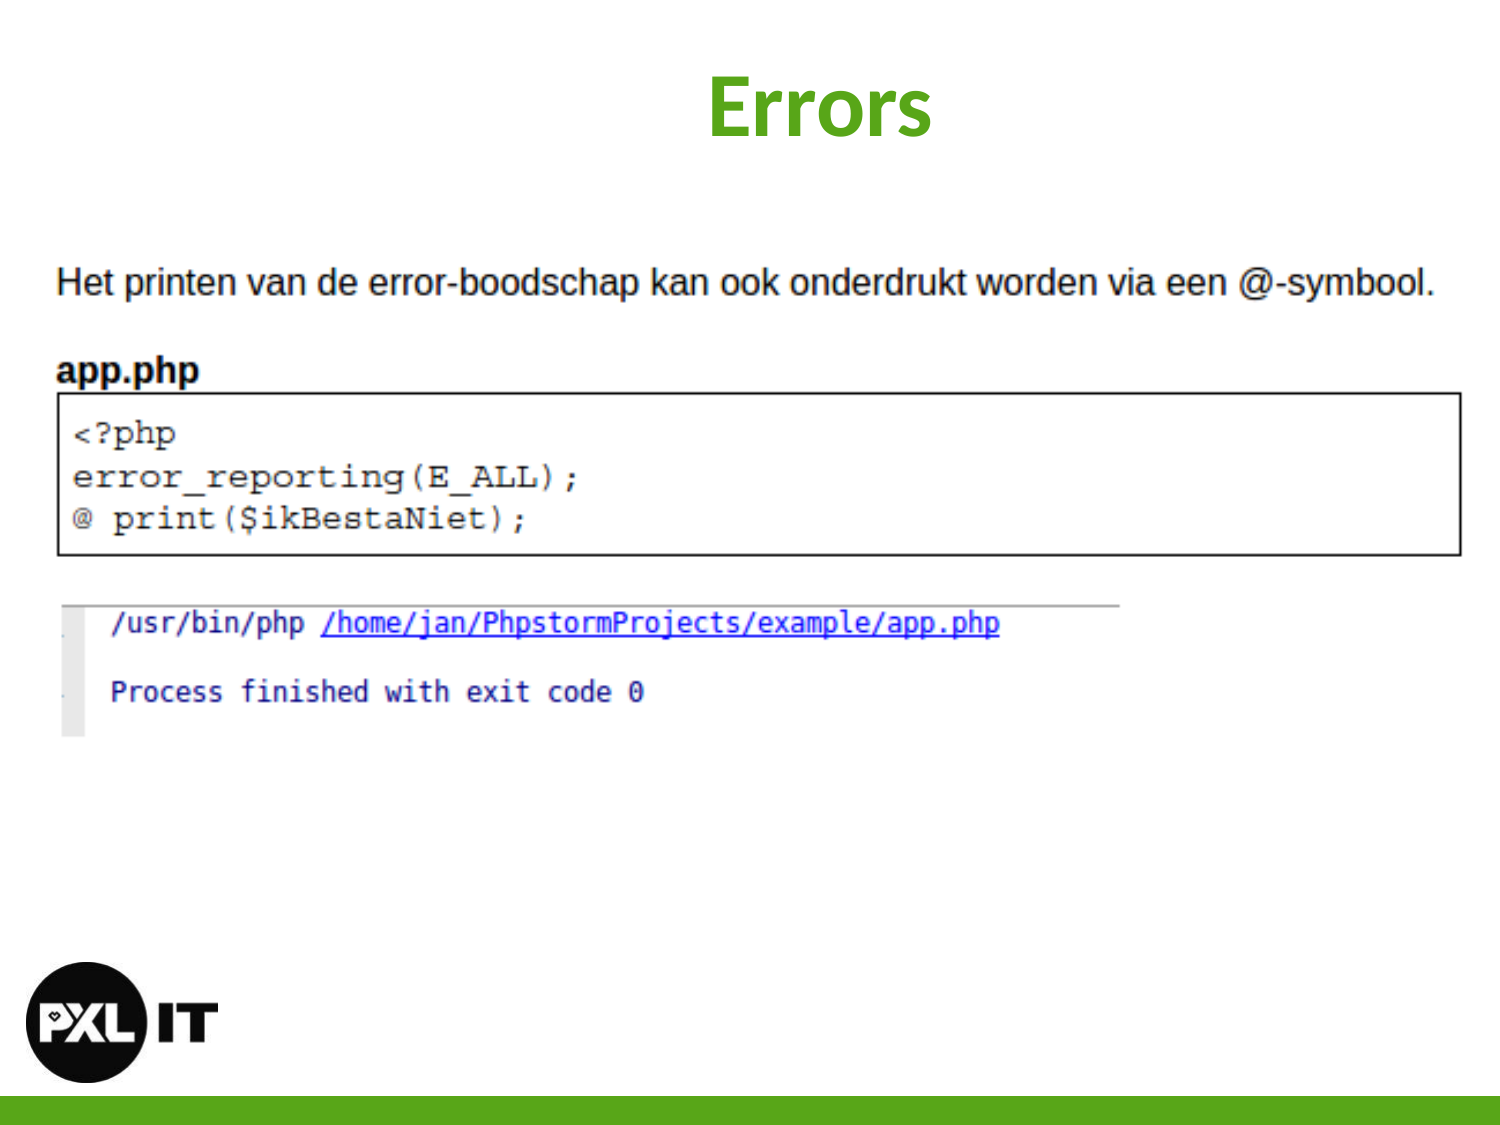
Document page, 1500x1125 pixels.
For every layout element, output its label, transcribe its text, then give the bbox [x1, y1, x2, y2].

text_box Errors [201, 36, 1440, 163]
picture [30, 208, 1500, 765]
picture [26, 962, 218, 1083]
